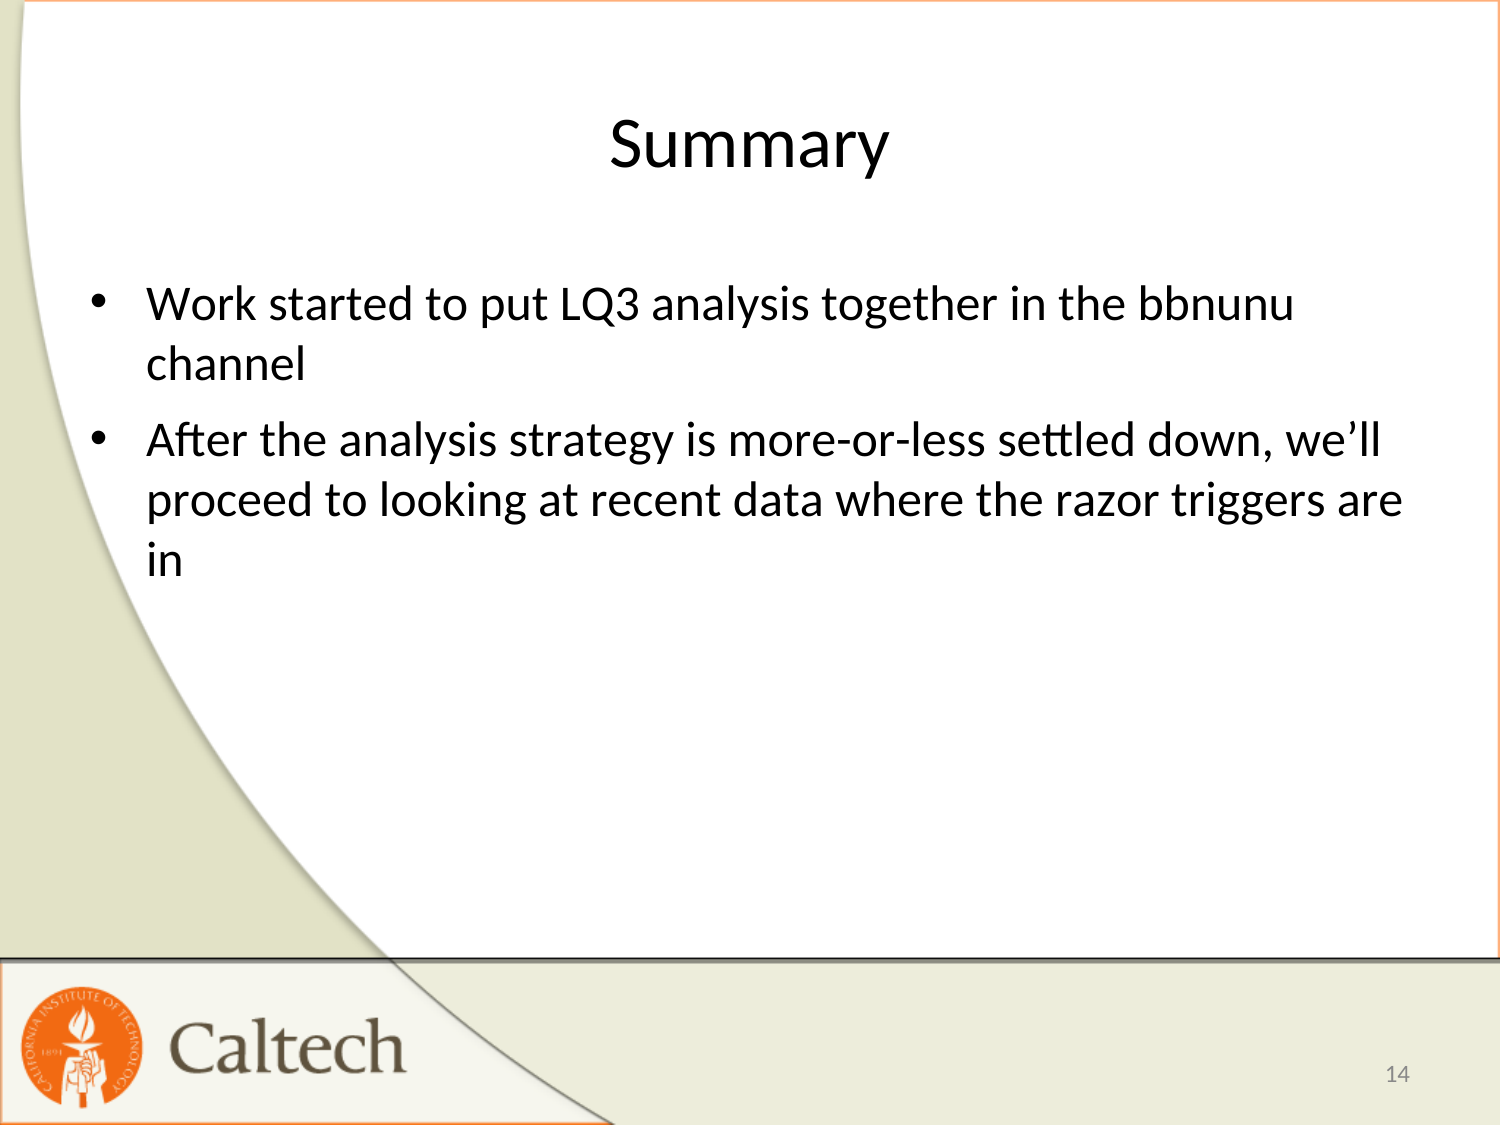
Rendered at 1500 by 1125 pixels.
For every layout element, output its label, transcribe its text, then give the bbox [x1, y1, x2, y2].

picture [0, 0, 1500, 1125]
list Work started to put LQ3 analysis together in the bbnunu channel After the analysis strategy is more-or-less settled down, we’ll proceed to looking at recent data where the razor triggers are in [75, 262, 1426, 1006]
title Summary [75, 20, 1426, 257]
